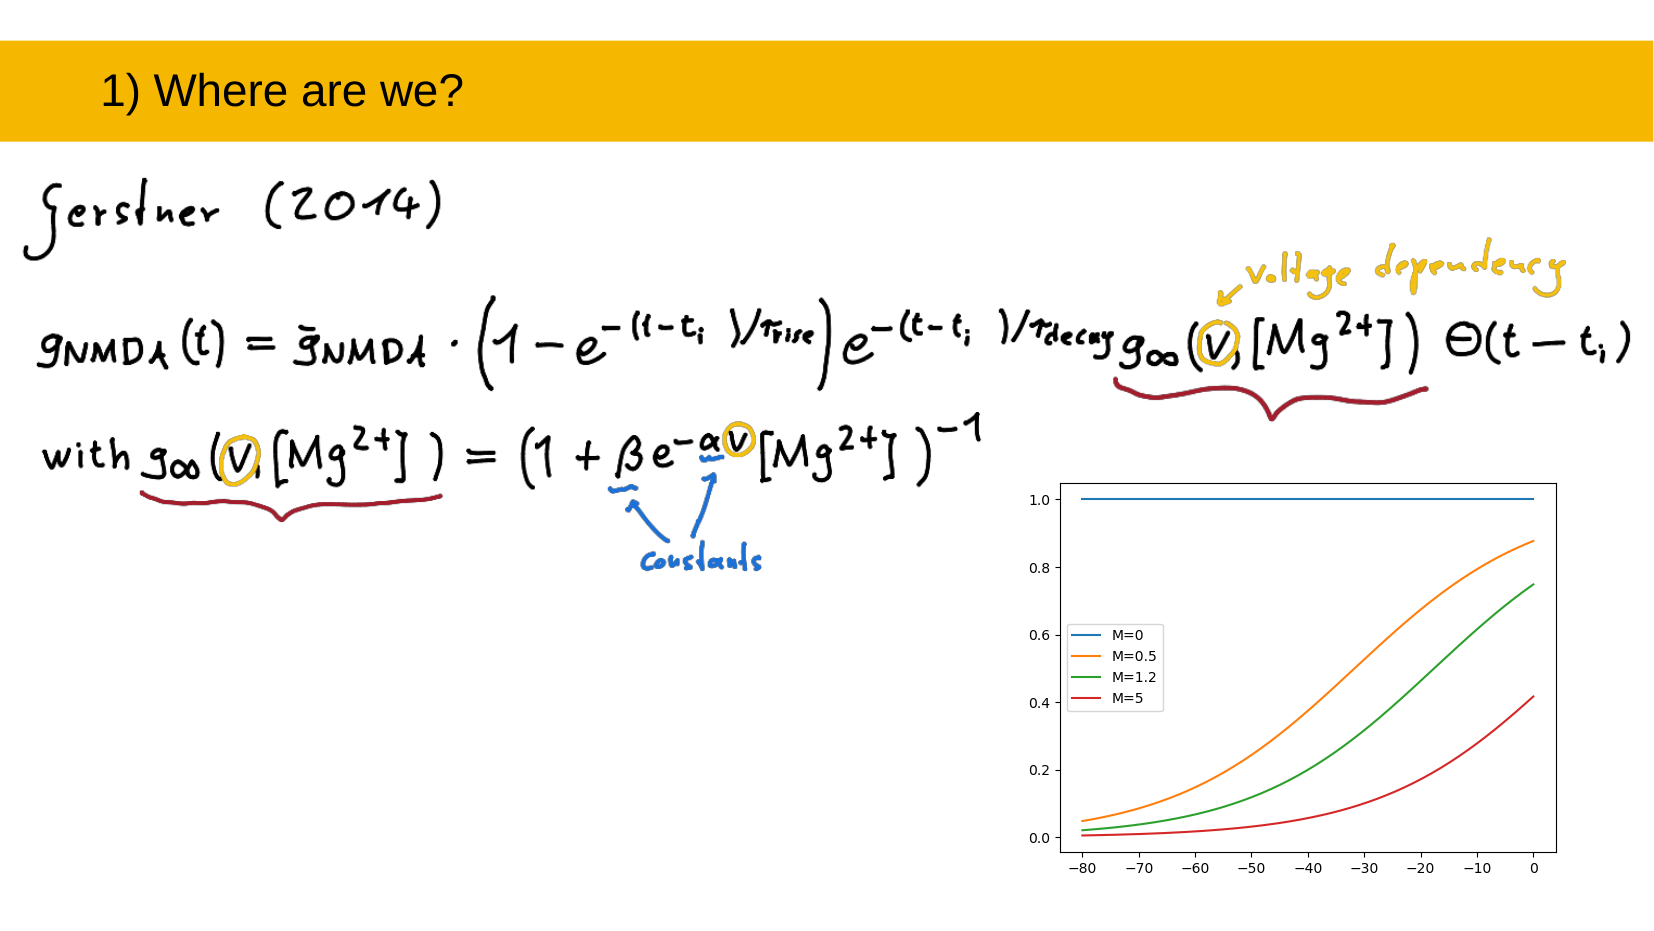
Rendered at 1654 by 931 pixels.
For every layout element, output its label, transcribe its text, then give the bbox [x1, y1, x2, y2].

picture [1018, 473, 1565, 886]
picture [0, 154, 1654, 595]
text_box [975, 40, 1654, 142]
text_box [0, 40, 82, 142]
title Where are we? [82, 14, 975, 154]
